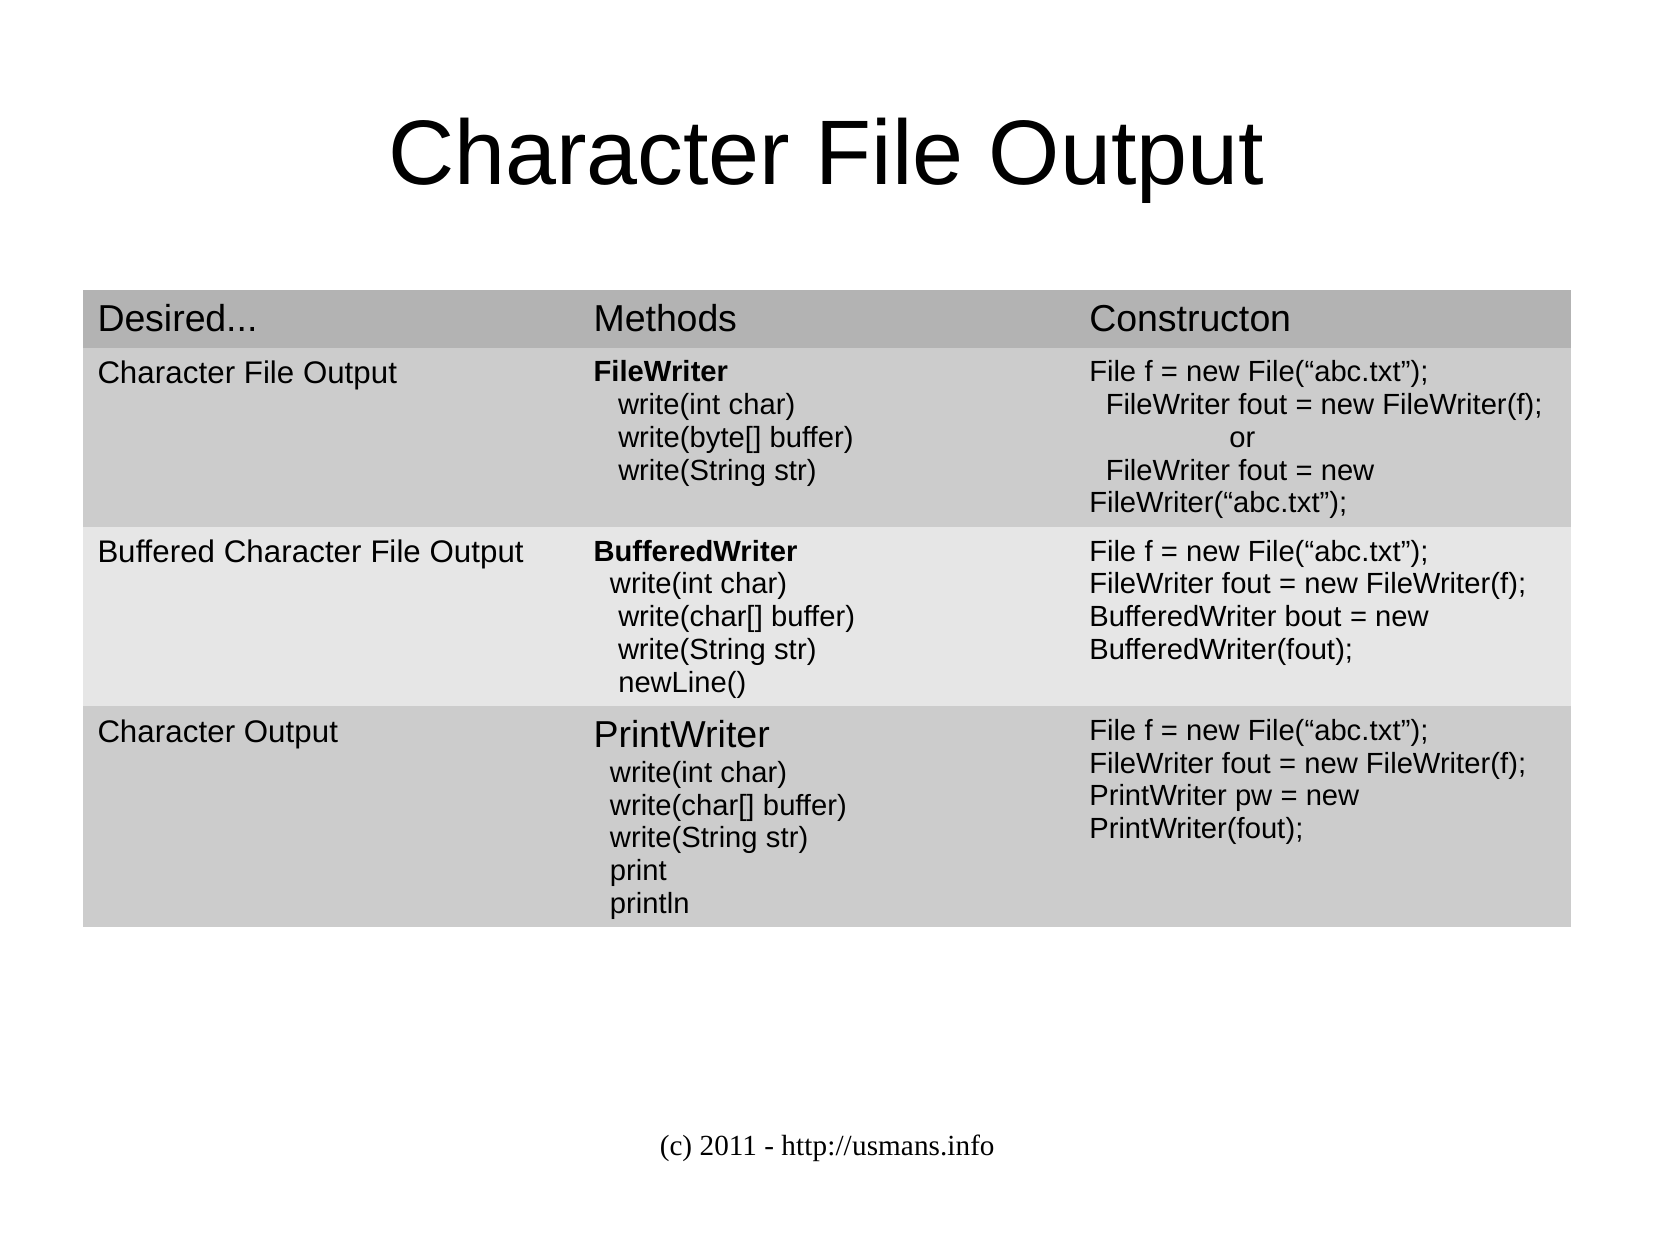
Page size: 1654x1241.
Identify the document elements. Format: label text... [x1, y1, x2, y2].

table_cell BufferedWriter write(int char) write(char[] buffer) write(String str) newLine() [579, 527, 1075, 706]
table_header Desired... [83, 290, 579, 348]
table_cell Buffered Character File Output [83, 527, 579, 706]
table_cell Character Output [83, 706, 579, 927]
table_cell File f = new File(“abc.txt”); FileWriter fout = new FileWriter(f); or FileWriter fout = new FileWriter(“abc.txt”); [1075, 348, 1571, 527]
table_cell File f = new File(“abc.txt”); FileWriter fout = new FileWriter(f); BufferedWriter bout = new BufferedWriter(fout); [1075, 527, 1571, 706]
title Character File Output [82, 49, 1571, 257]
table_cell PrintWriter write(int char) write(char[] buffer) write(String str) print println [579, 706, 1075, 927]
table_cell File f = new File(“abc.txt”); FileWriter fout = new FileWriter(f); PrintWriter pw = new PrintWriter(fout); [1075, 706, 1571, 927]
table_cell Character File Output [83, 348, 579, 527]
table_header Constructon [1075, 290, 1571, 348]
table_cell FileWriter write(int char) write(byte[] buffer) write(String str) [579, 348, 1075, 527]
table_header Methods [579, 290, 1075, 348]
